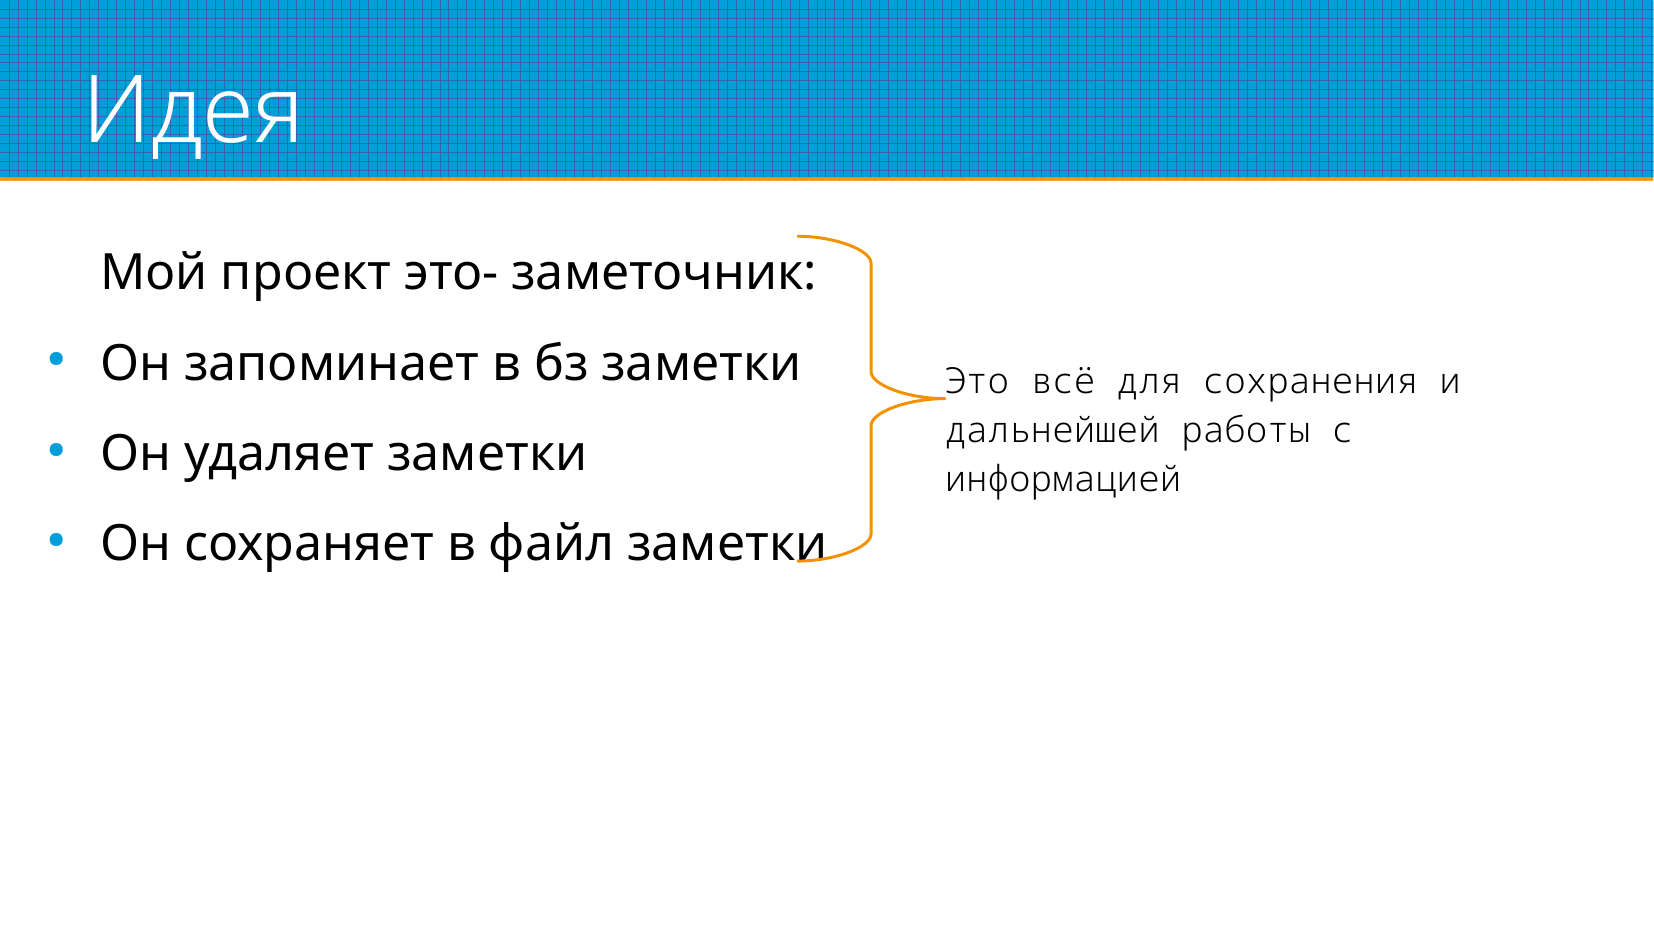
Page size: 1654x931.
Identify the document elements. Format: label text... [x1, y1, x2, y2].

list Мой проект это- заметочник: Он запоминает в бз заметки Он удаляет заметки Он сохраняет в файл заметки [29, 236, 857, 811]
title Это всё для сохранения и дальнейшей работы с информацией [944, 354, 1506, 502]
title Идея [82, 14, 1571, 171]
